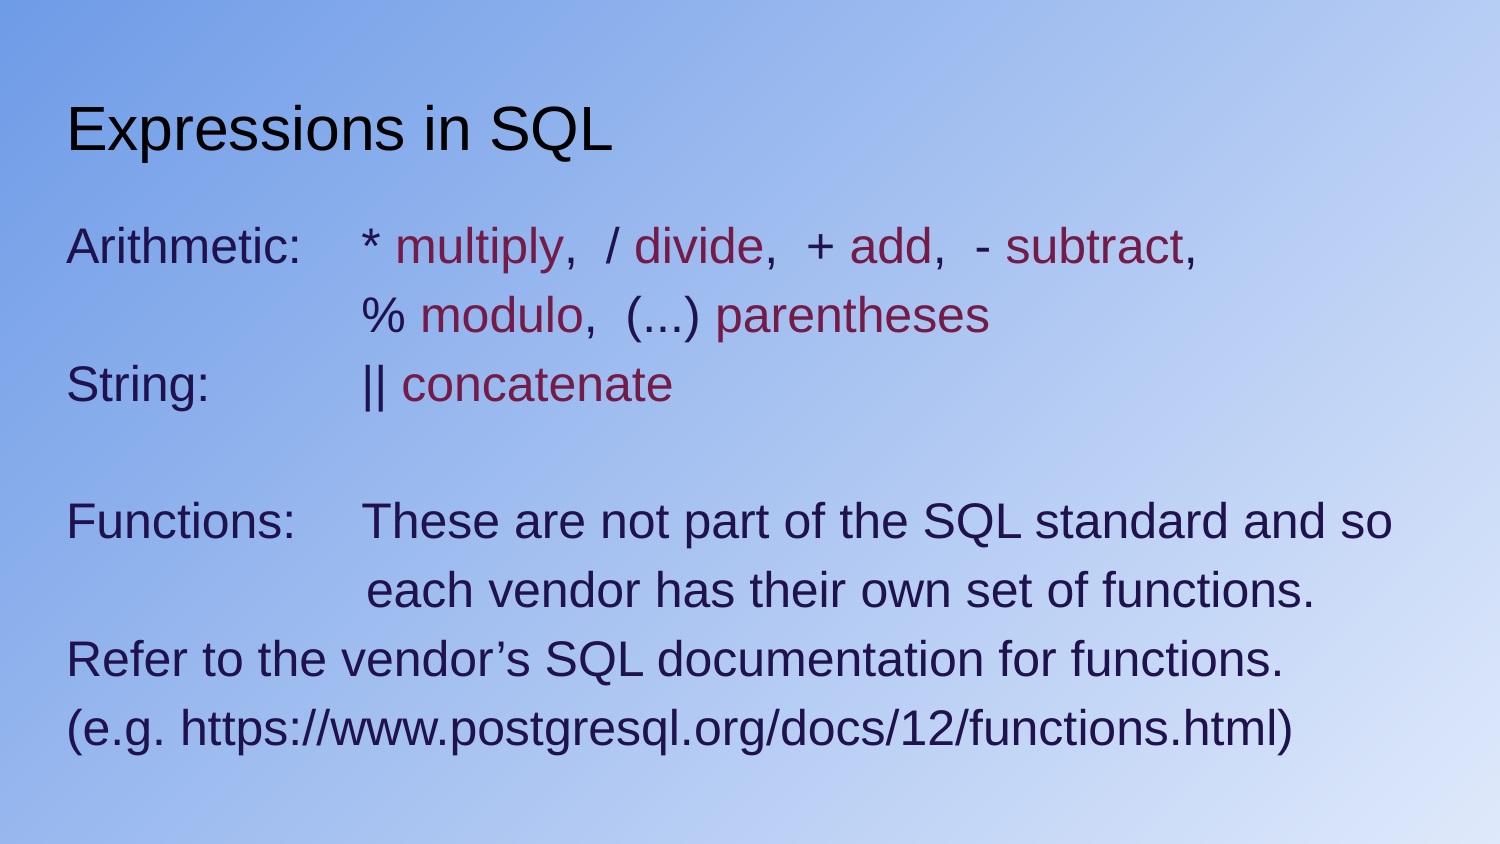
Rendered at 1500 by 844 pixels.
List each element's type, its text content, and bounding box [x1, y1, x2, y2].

title Expressions in SQL [51, 72, 1449, 167]
list Arithmetic: * multiply, / divide, + add, - subtract, % modulo, (...) parentheses String: || concatenate Functions: These are not part of the SQL standard and so each vendor has their own set of functions. Refer to the vendor’s SQL documentation for functions. (e.g. https://www.postgresql.org/docs/12/functions.html) [51, 189, 1449, 750]
